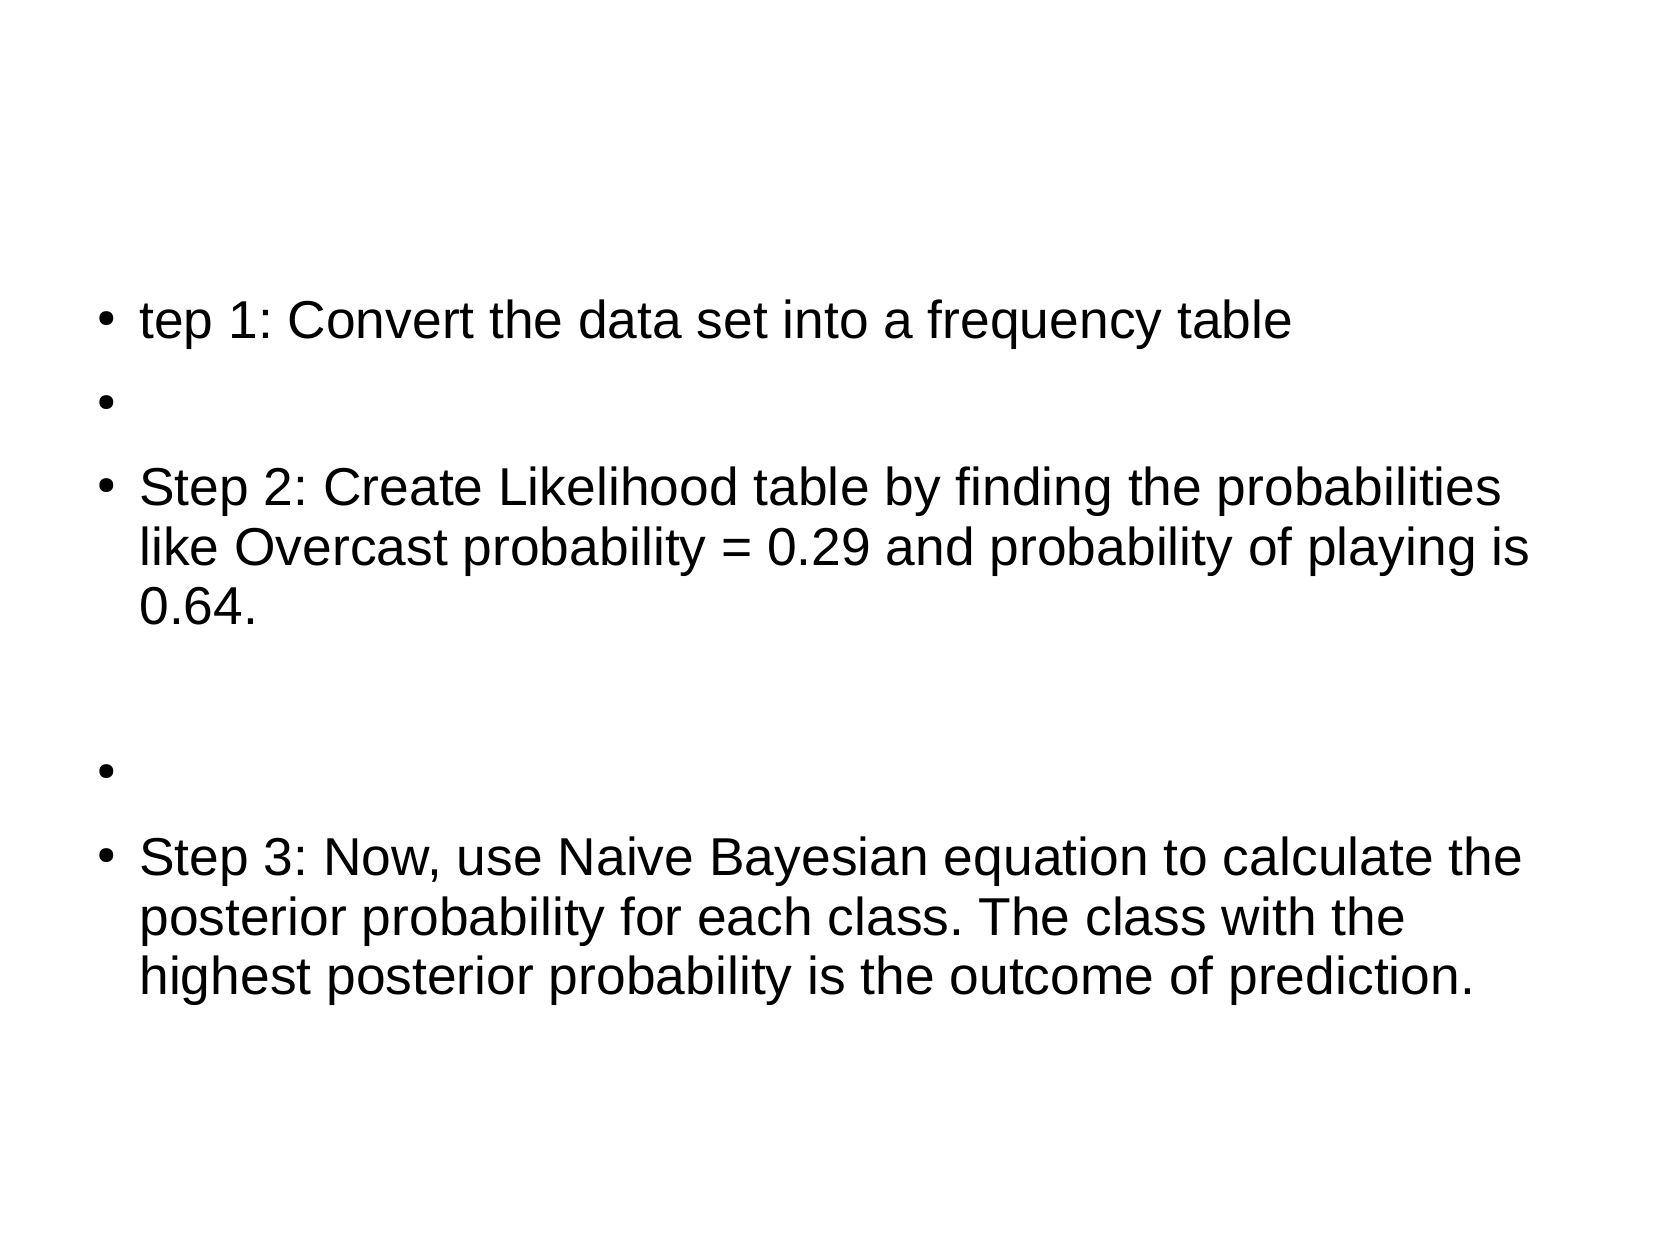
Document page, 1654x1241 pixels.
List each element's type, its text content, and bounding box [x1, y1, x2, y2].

list tep 1: Convert the data set into a frequency table Step 2: Create Likelihood table by finding the probabilities like Overcast probability = 0.29 and probability of playing is 0.64. Step 3: Now, use Naive Bayesian equation to calculate the posterior probability for each class. The class with the highest posterior probability is the outcome of prediction. [82, 290, 1571, 1010]
